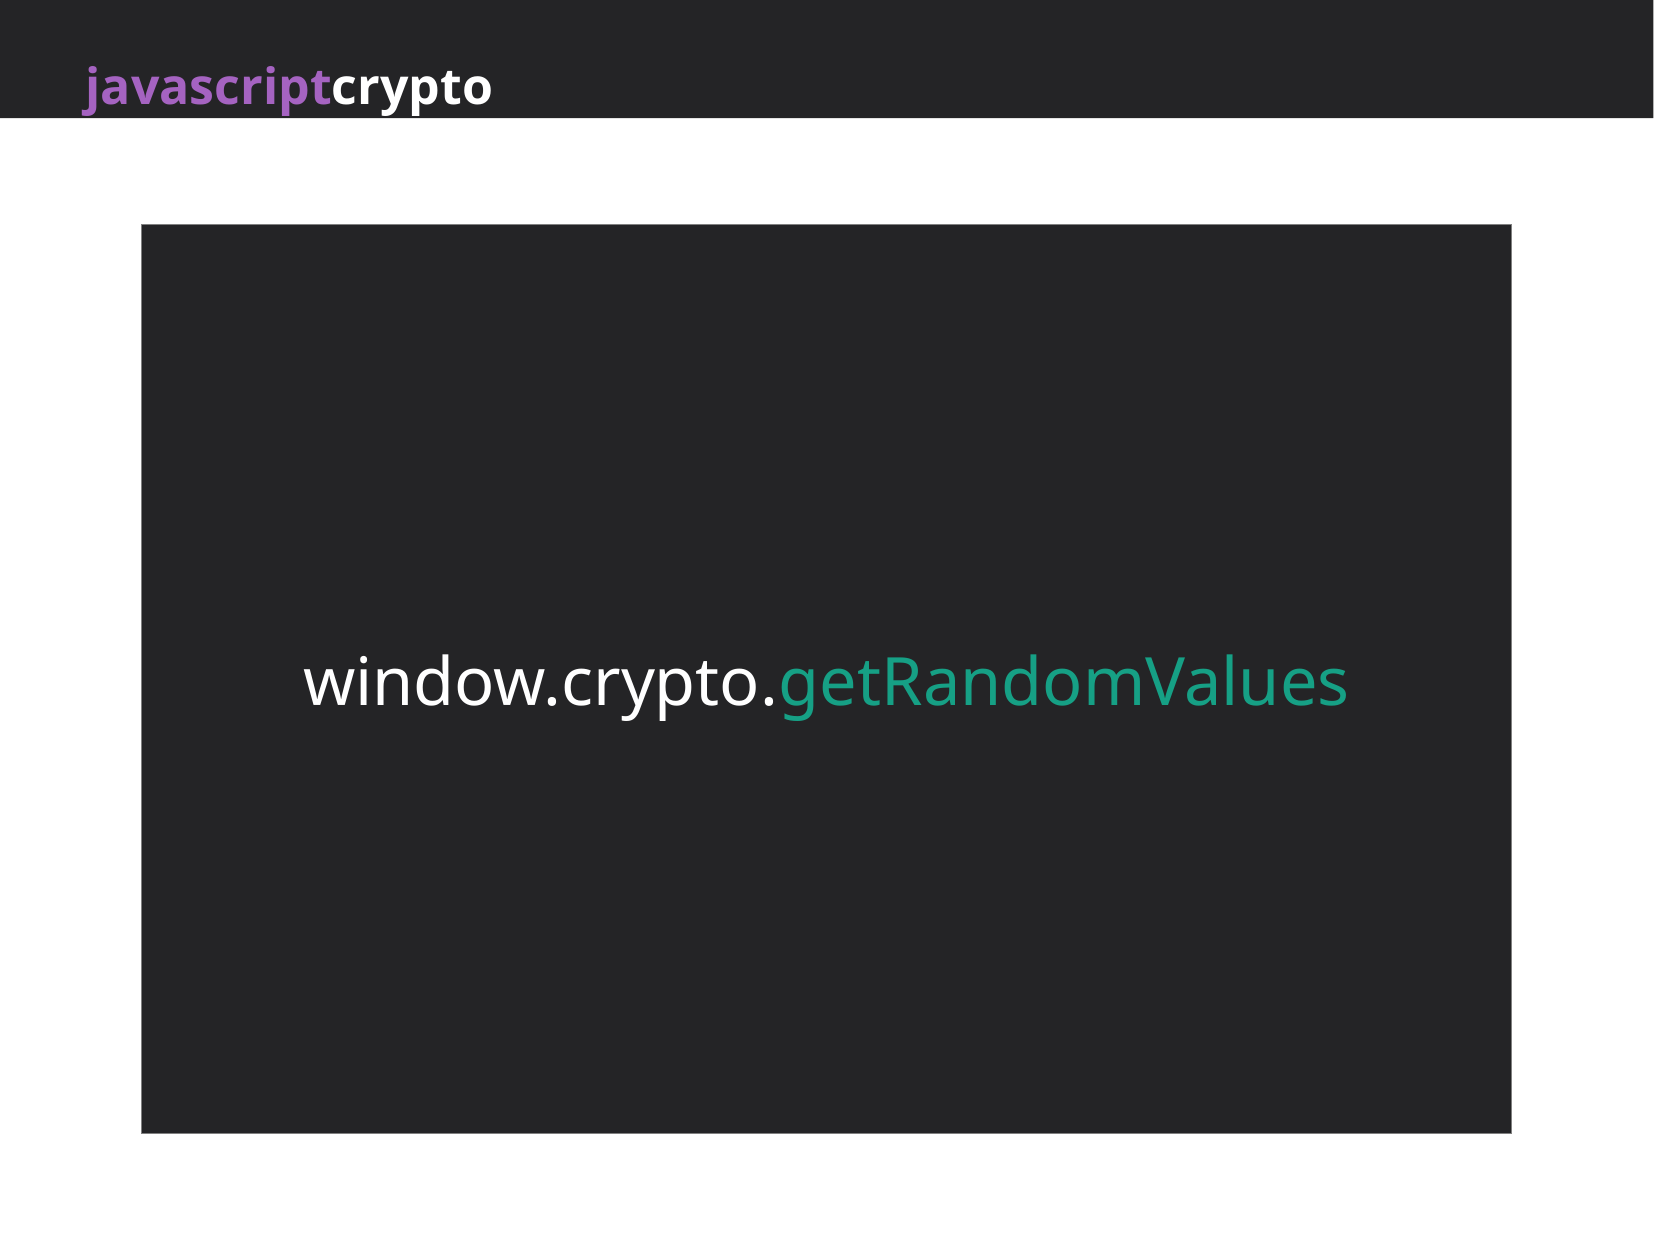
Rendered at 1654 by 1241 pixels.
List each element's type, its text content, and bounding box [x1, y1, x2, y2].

text_box javascriptcrypto [70, 43, 544, 119]
text_box [0, 0, 1654, 119]
text_box window.crypto.getRandomValues [141, 224, 1512, 1134]
text_box [165, 531, 1441, 1087]
